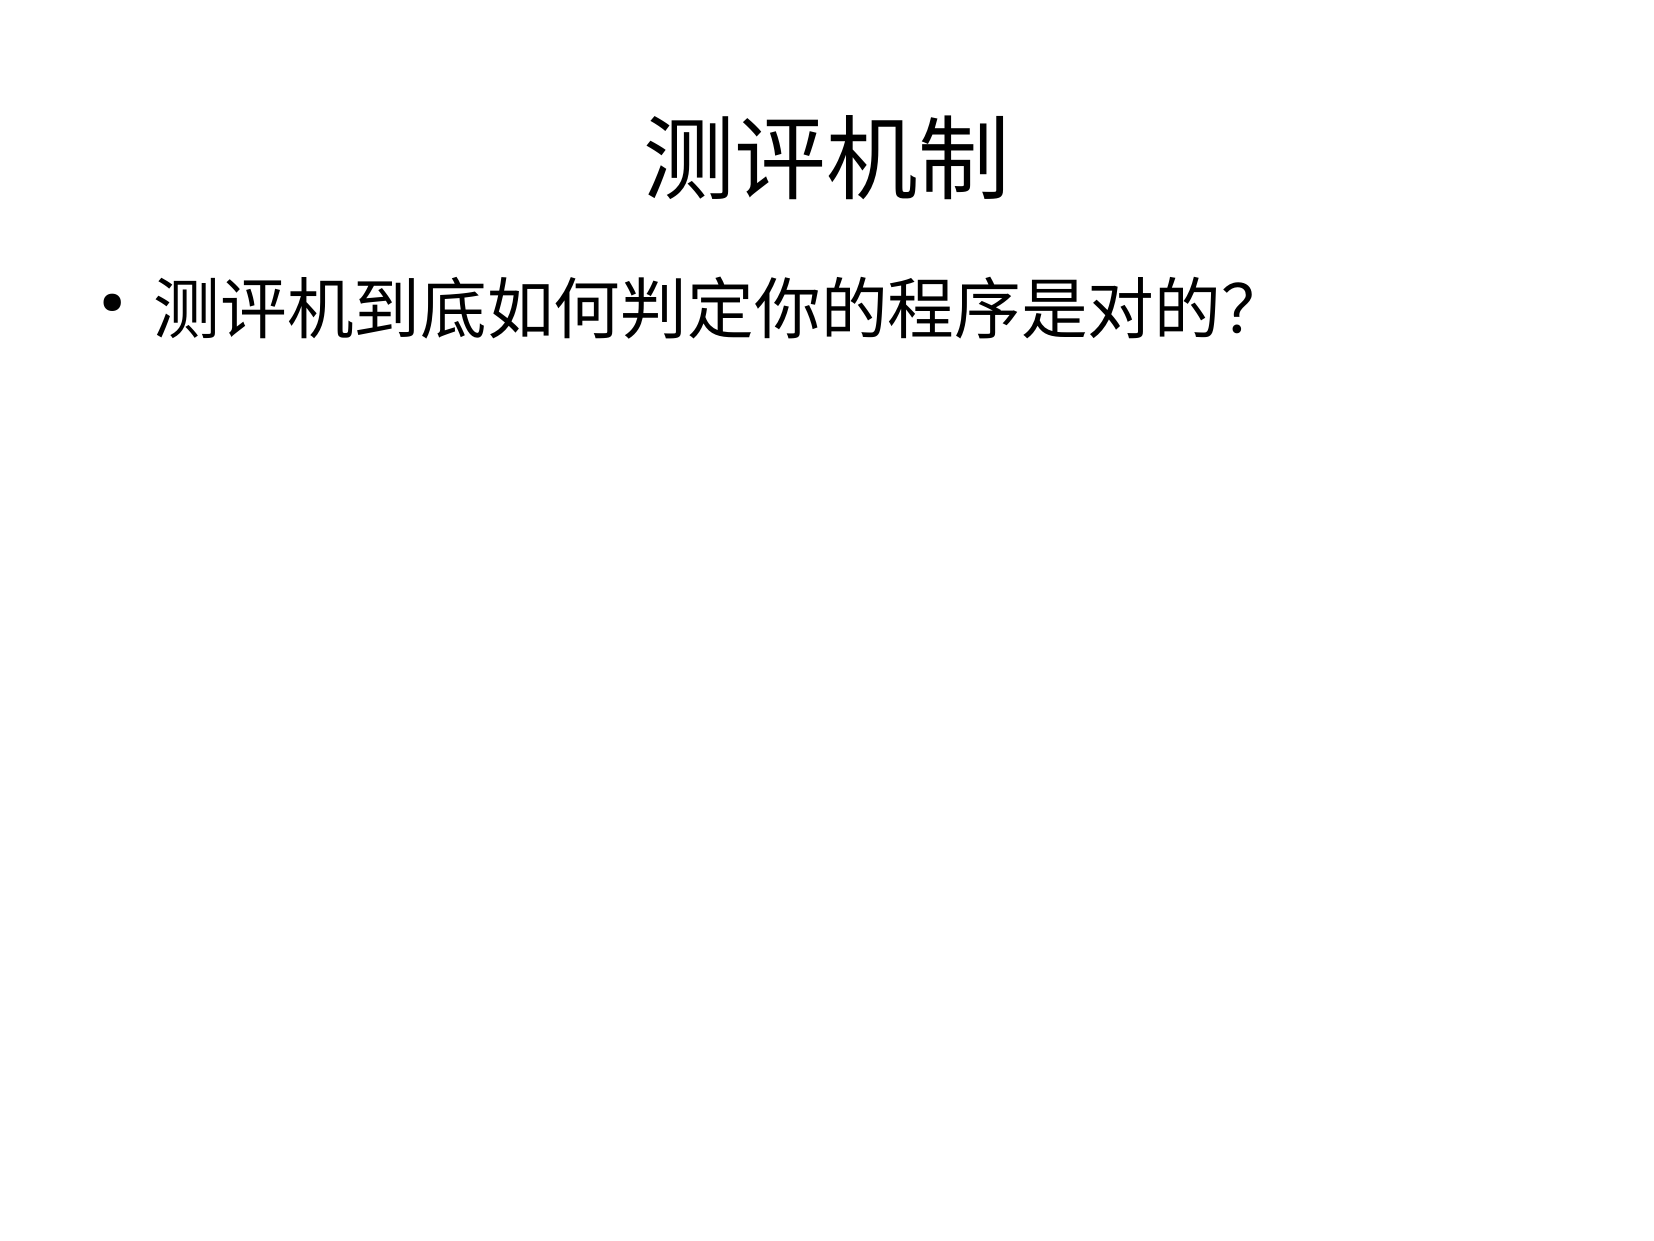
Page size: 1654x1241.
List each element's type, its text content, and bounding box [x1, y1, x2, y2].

list 测评机到底如何判定你的程序是对的？ [82, 256, 1571, 1205]
title 测评机制 [82, 49, 1571, 256]
